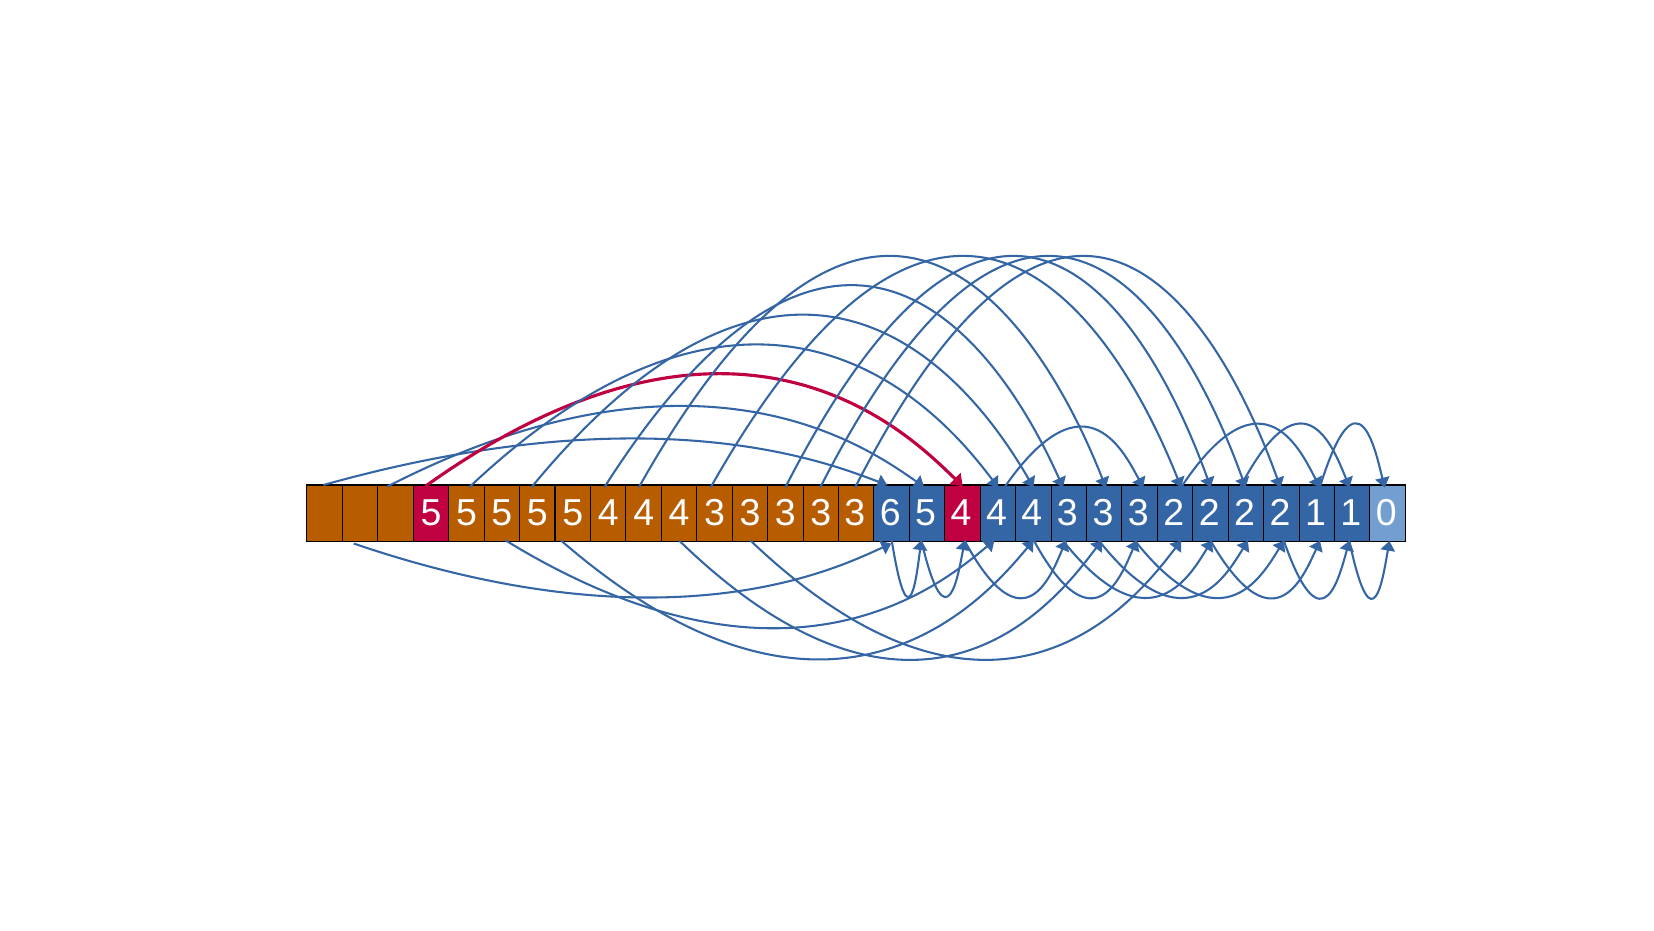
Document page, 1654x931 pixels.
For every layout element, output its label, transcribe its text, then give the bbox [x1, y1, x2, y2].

table_header 4 [981, 486, 1015, 541]
table_header 3 [804, 486, 838, 541]
table_header 4 [626, 486, 661, 541]
table_header [307, 486, 342, 541]
table_header 0 [1370, 486, 1405, 541]
table_header 1 [1335, 486, 1369, 541]
table_header 2 [1193, 486, 1228, 541]
table_header 3 [1052, 486, 1086, 541]
table_header 5 [485, 486, 519, 541]
table_header 3 [733, 486, 767, 541]
table_header 2 [1264, 486, 1299, 541]
table_header 3 [697, 486, 732, 541]
table_header 5 [520, 486, 554, 541]
table_header 2 [1229, 486, 1263, 541]
table_header 3 [768, 486, 803, 541]
table_header 4 [662, 486, 696, 541]
table_header 5 [910, 486, 944, 541]
table_header [378, 486, 413, 541]
table_header 4 [591, 486, 625, 541]
table_header 4 [1016, 486, 1051, 541]
table_header 1 [1300, 486, 1334, 541]
table_header 3 [1087, 486, 1121, 541]
table_header 5 [556, 486, 590, 541]
table_header 5 [449, 486, 484, 541]
table_header 6 [874, 486, 909, 541]
table_header 2 [1158, 486, 1192, 541]
table_header 3 [839, 486, 873, 541]
table_header [343, 486, 377, 541]
table_header 3 [1122, 486, 1157, 541]
table_header 4 [945, 486, 980, 541]
table_header 5 [414, 486, 448, 541]
